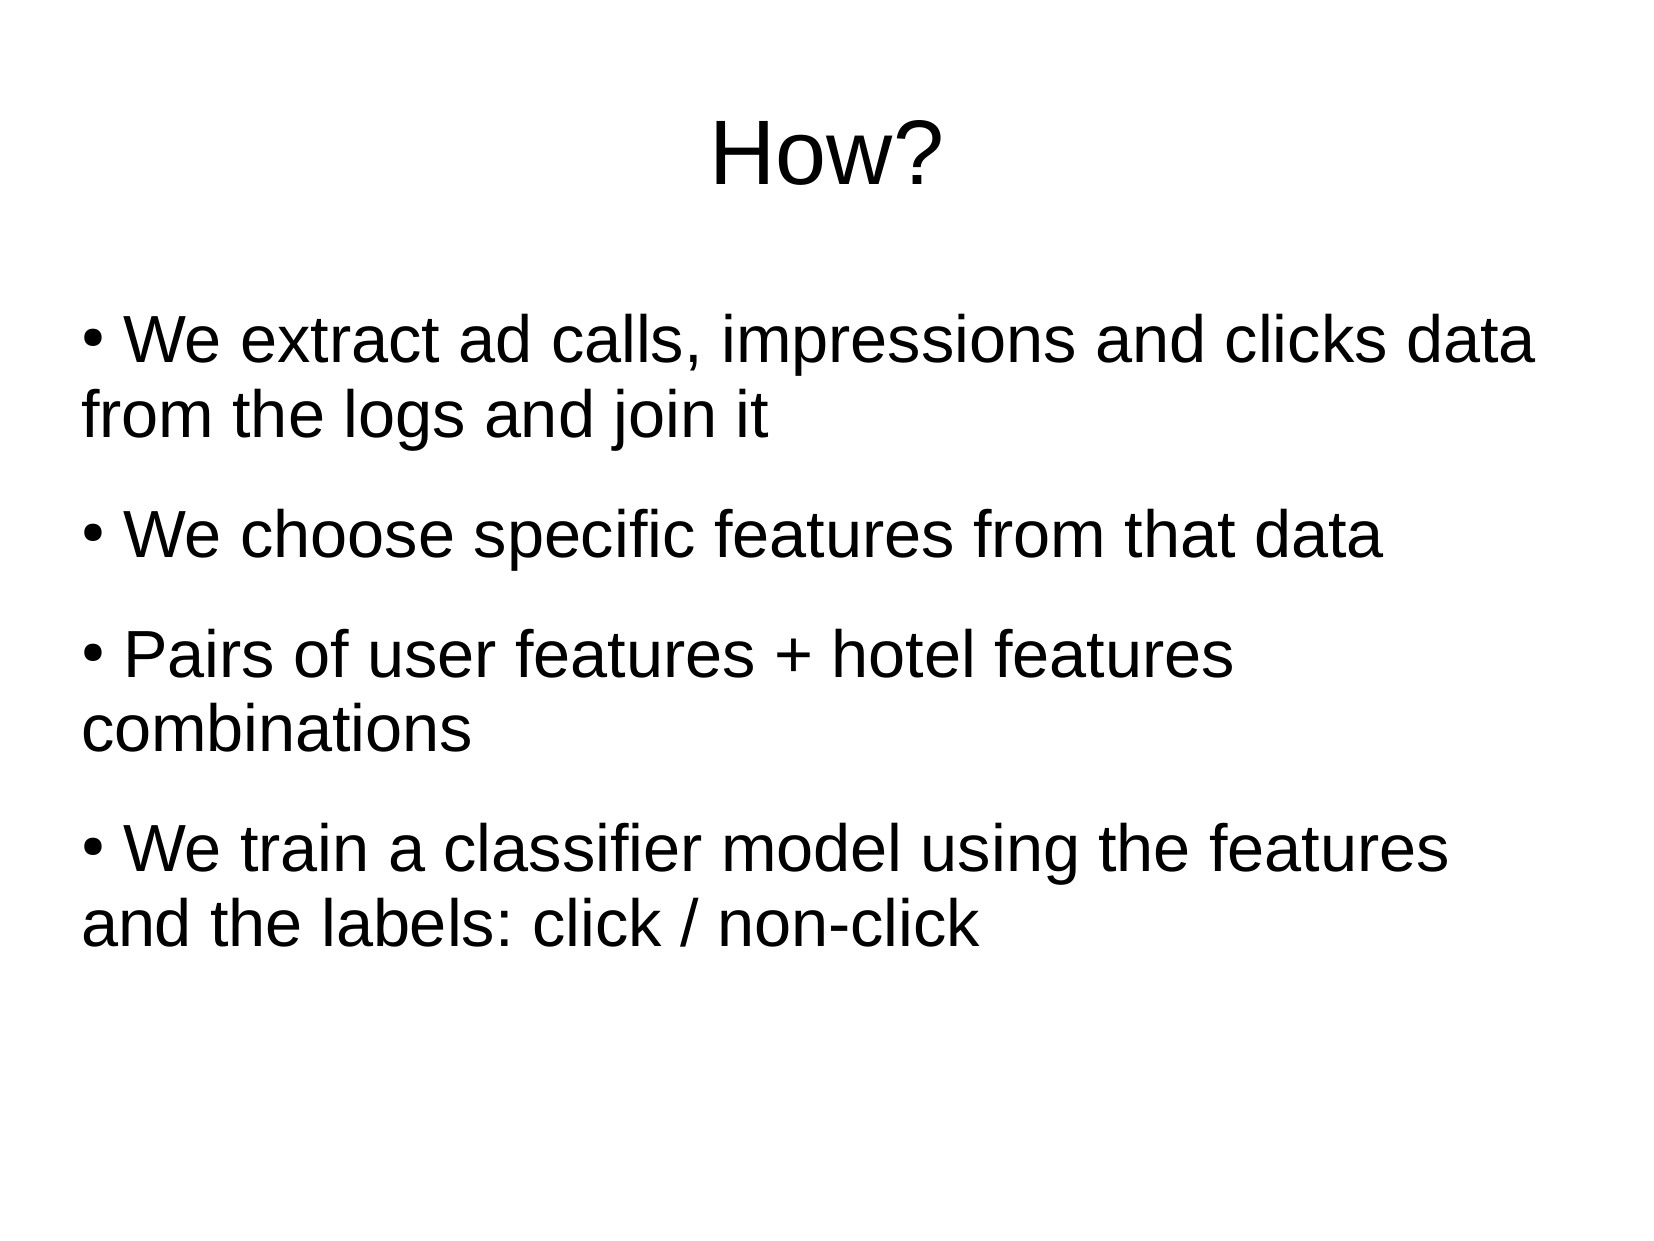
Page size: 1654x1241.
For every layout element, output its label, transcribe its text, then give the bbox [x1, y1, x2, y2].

subtitle We extract ad calls, impressions and clicks data from the logs and join it We choose specific features from that data Pairs of user features + hotel features combinations We train a classifier model using the features and the labels: click / non-click [80, 302, 1570, 961]
title How? [82, 49, 1571, 257]
